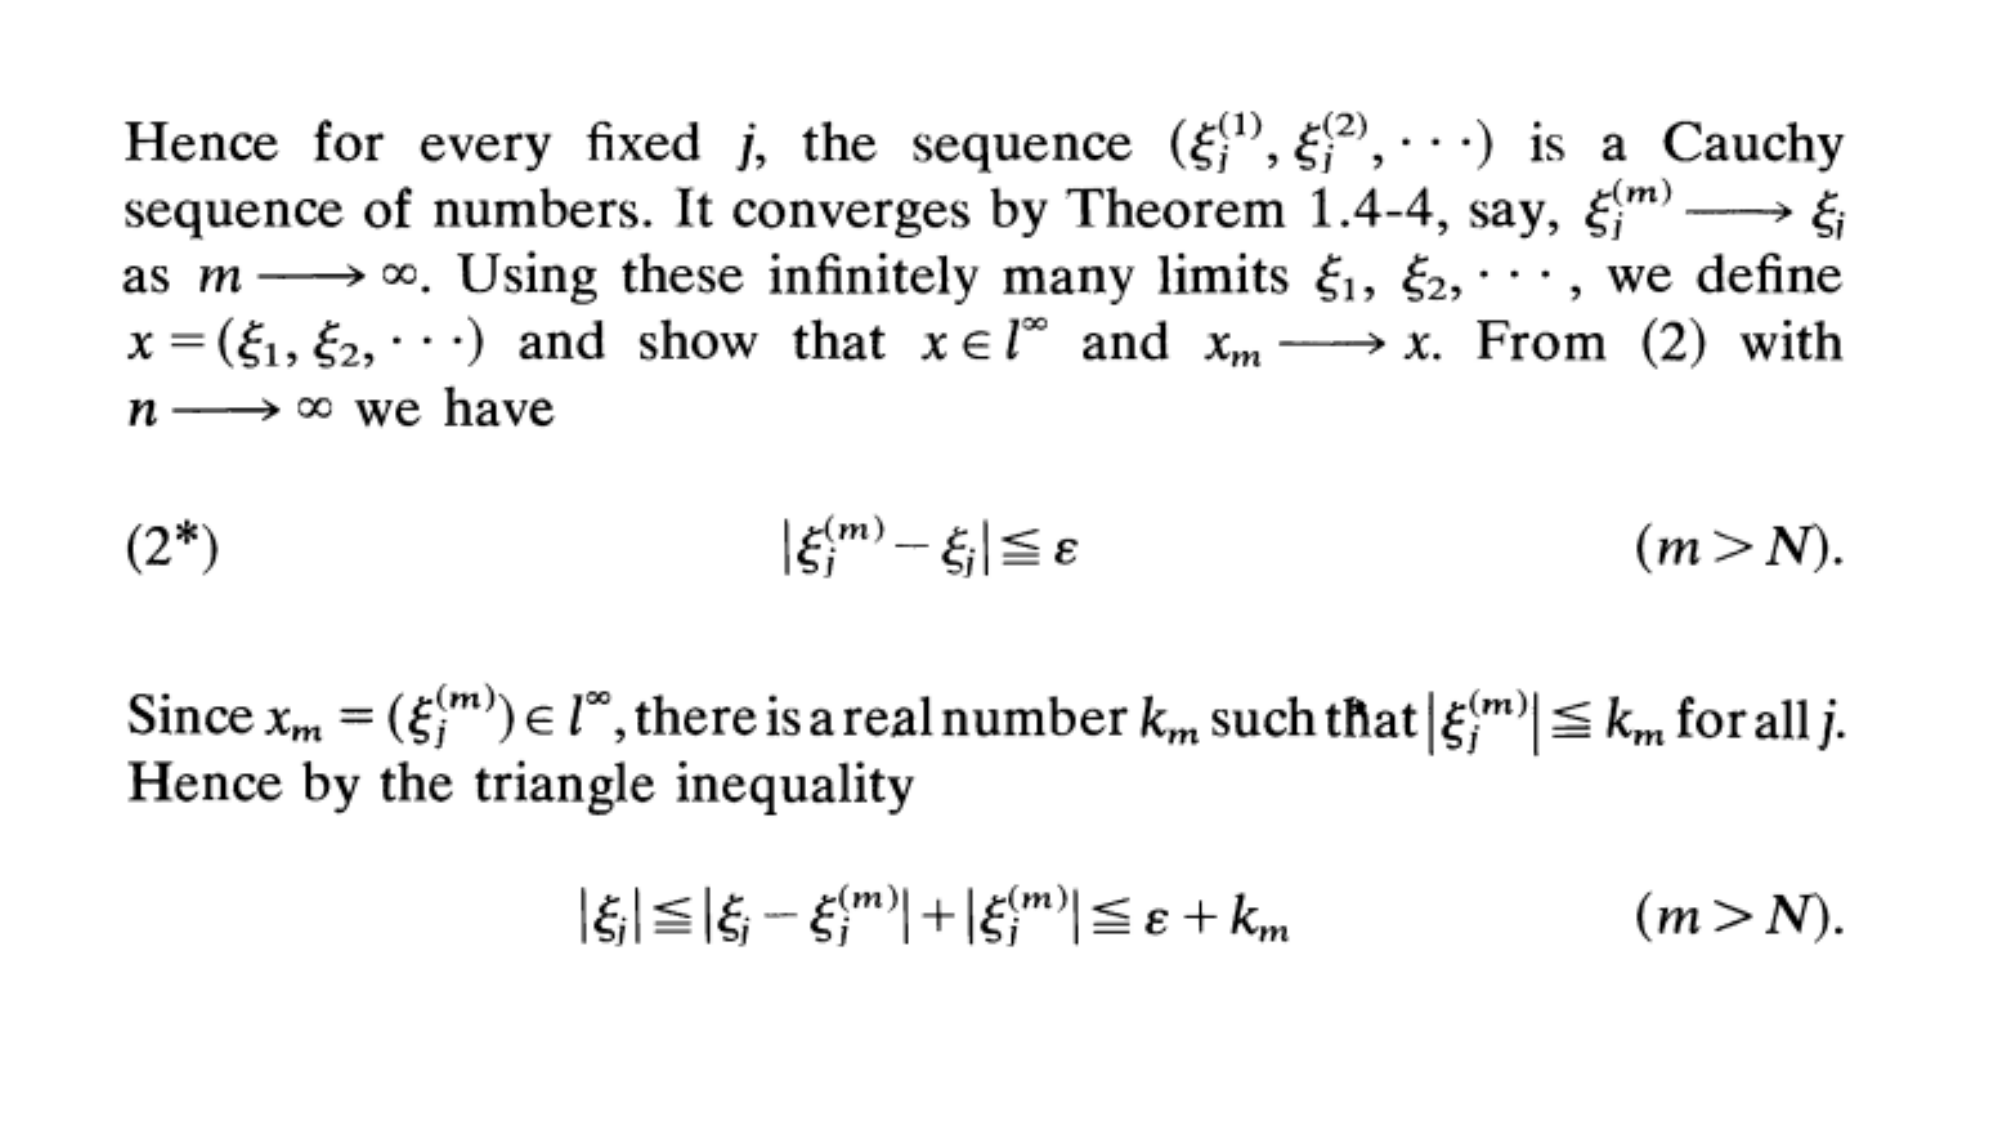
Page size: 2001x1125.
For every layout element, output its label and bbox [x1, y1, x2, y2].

picture [85, 89, 1854, 1004]
